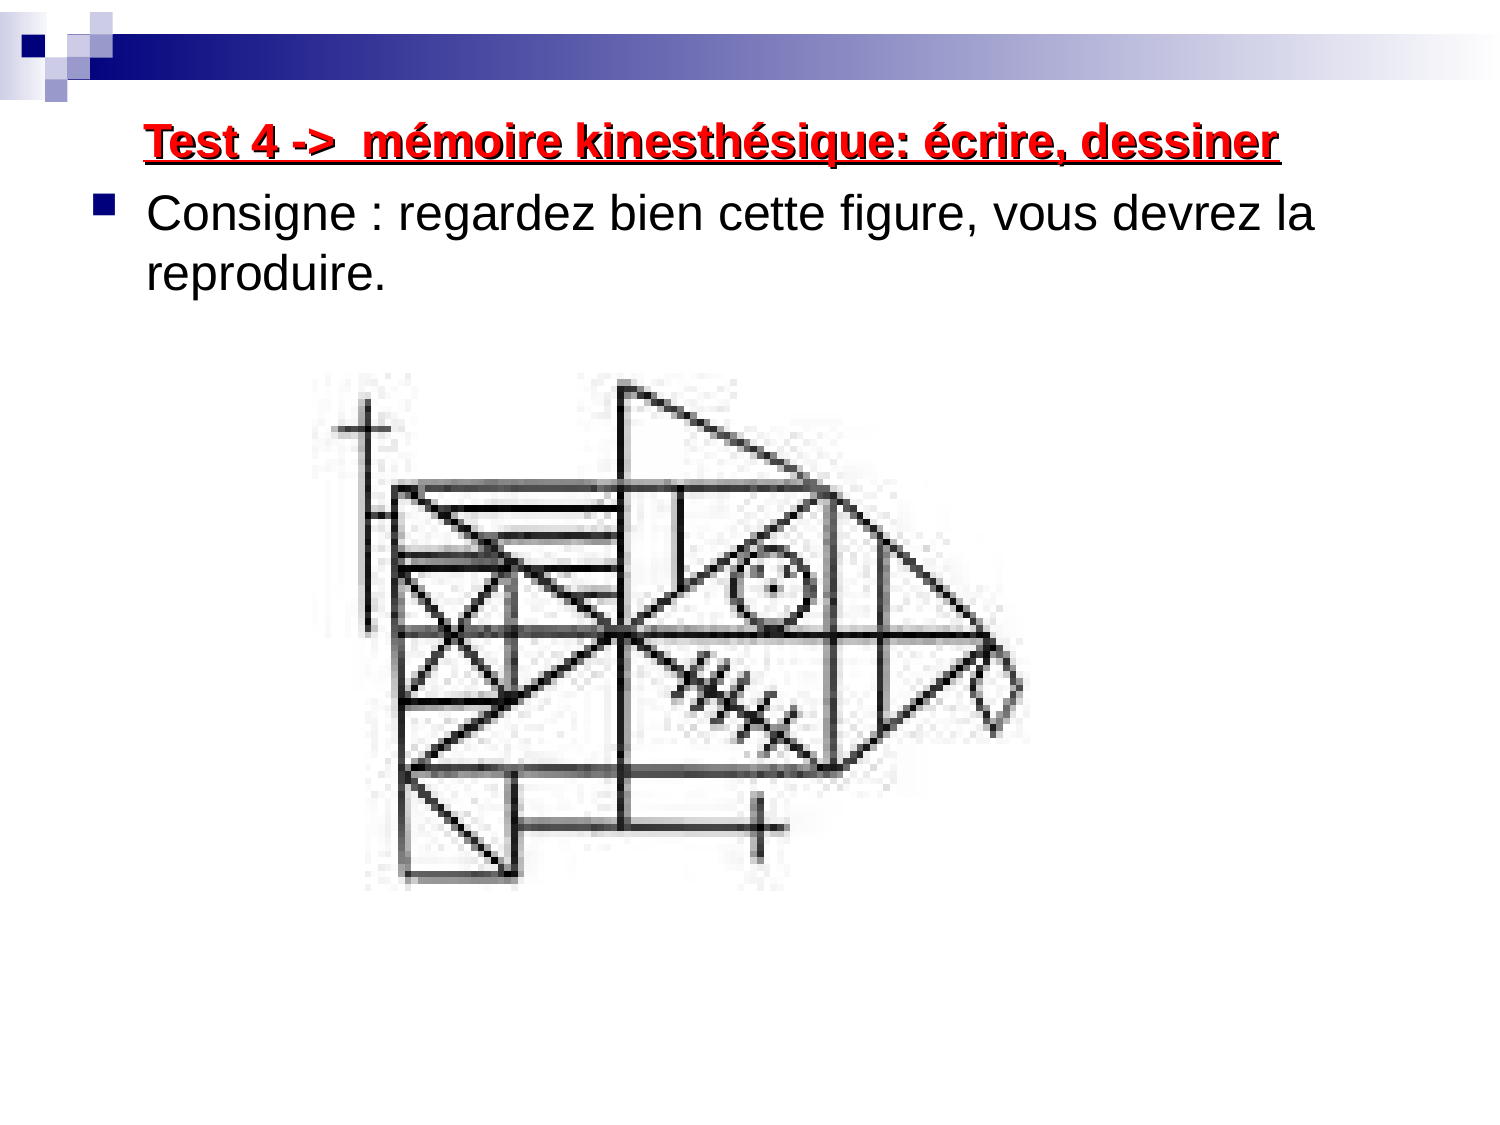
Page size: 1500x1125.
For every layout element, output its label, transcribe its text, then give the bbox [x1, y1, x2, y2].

title Test 4 -> mémoire kinesthésique: écrire, dessiner [128, 101, 1471, 165]
list Consigne : regardez bien cette figure, vous devrez la reproduire. [75, 172, 1426, 963]
picture [312, 373, 1030, 891]
